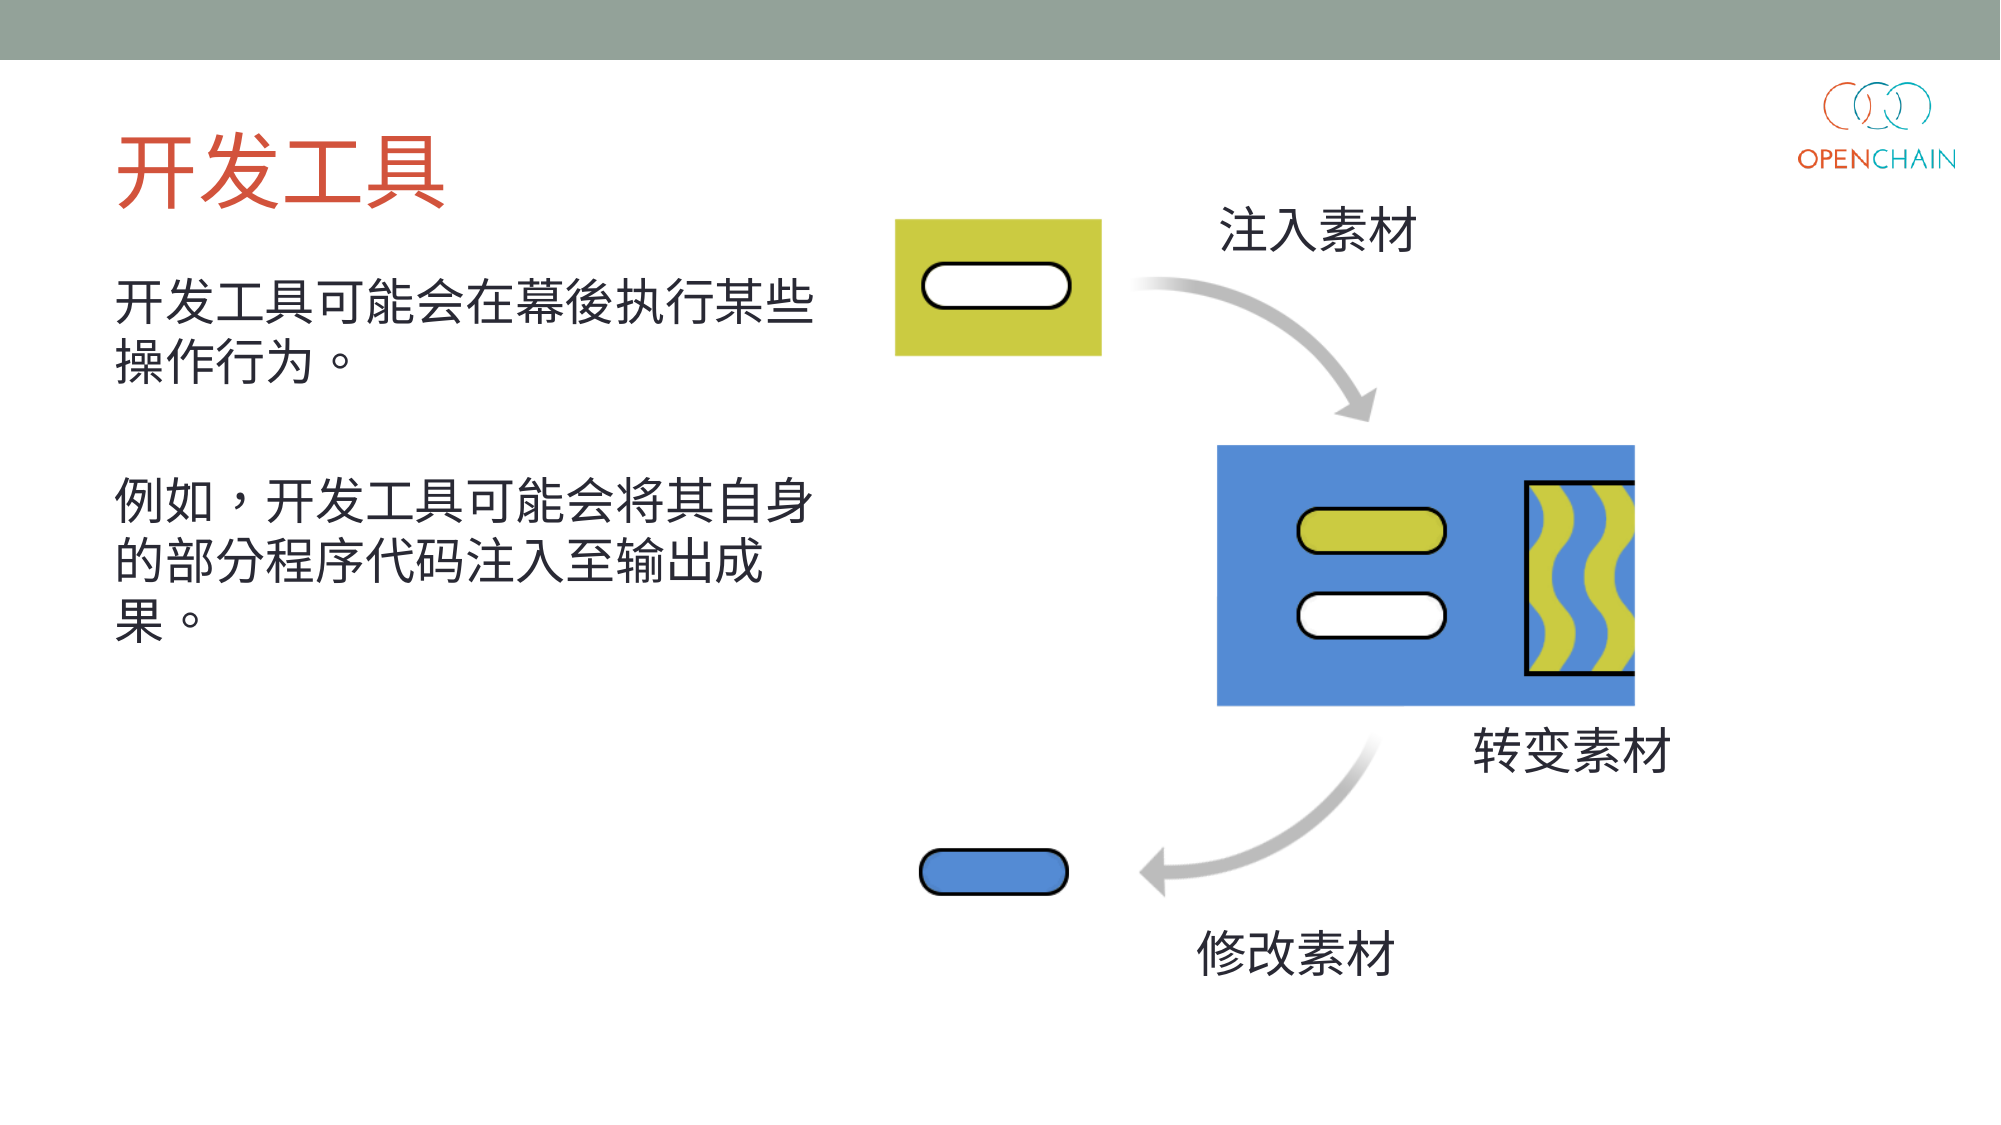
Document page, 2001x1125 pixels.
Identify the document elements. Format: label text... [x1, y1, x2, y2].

text_box 转变素材 [1457, 711, 2000, 788]
text_box 修改素材 [1181, 914, 1664, 991]
picture [795, 181, 1806, 953]
title 开发工具 [99, 87, 1900, 250]
list 开发工具可能会在幕後执行某些操作行为。 例如，开发工具可能会将其自身的部分程序代码注入至输出成果。 [99, 262, 845, 1063]
text_box 注入素材 [1203, 191, 1602, 267]
picture [1798, 82, 1955, 169]
